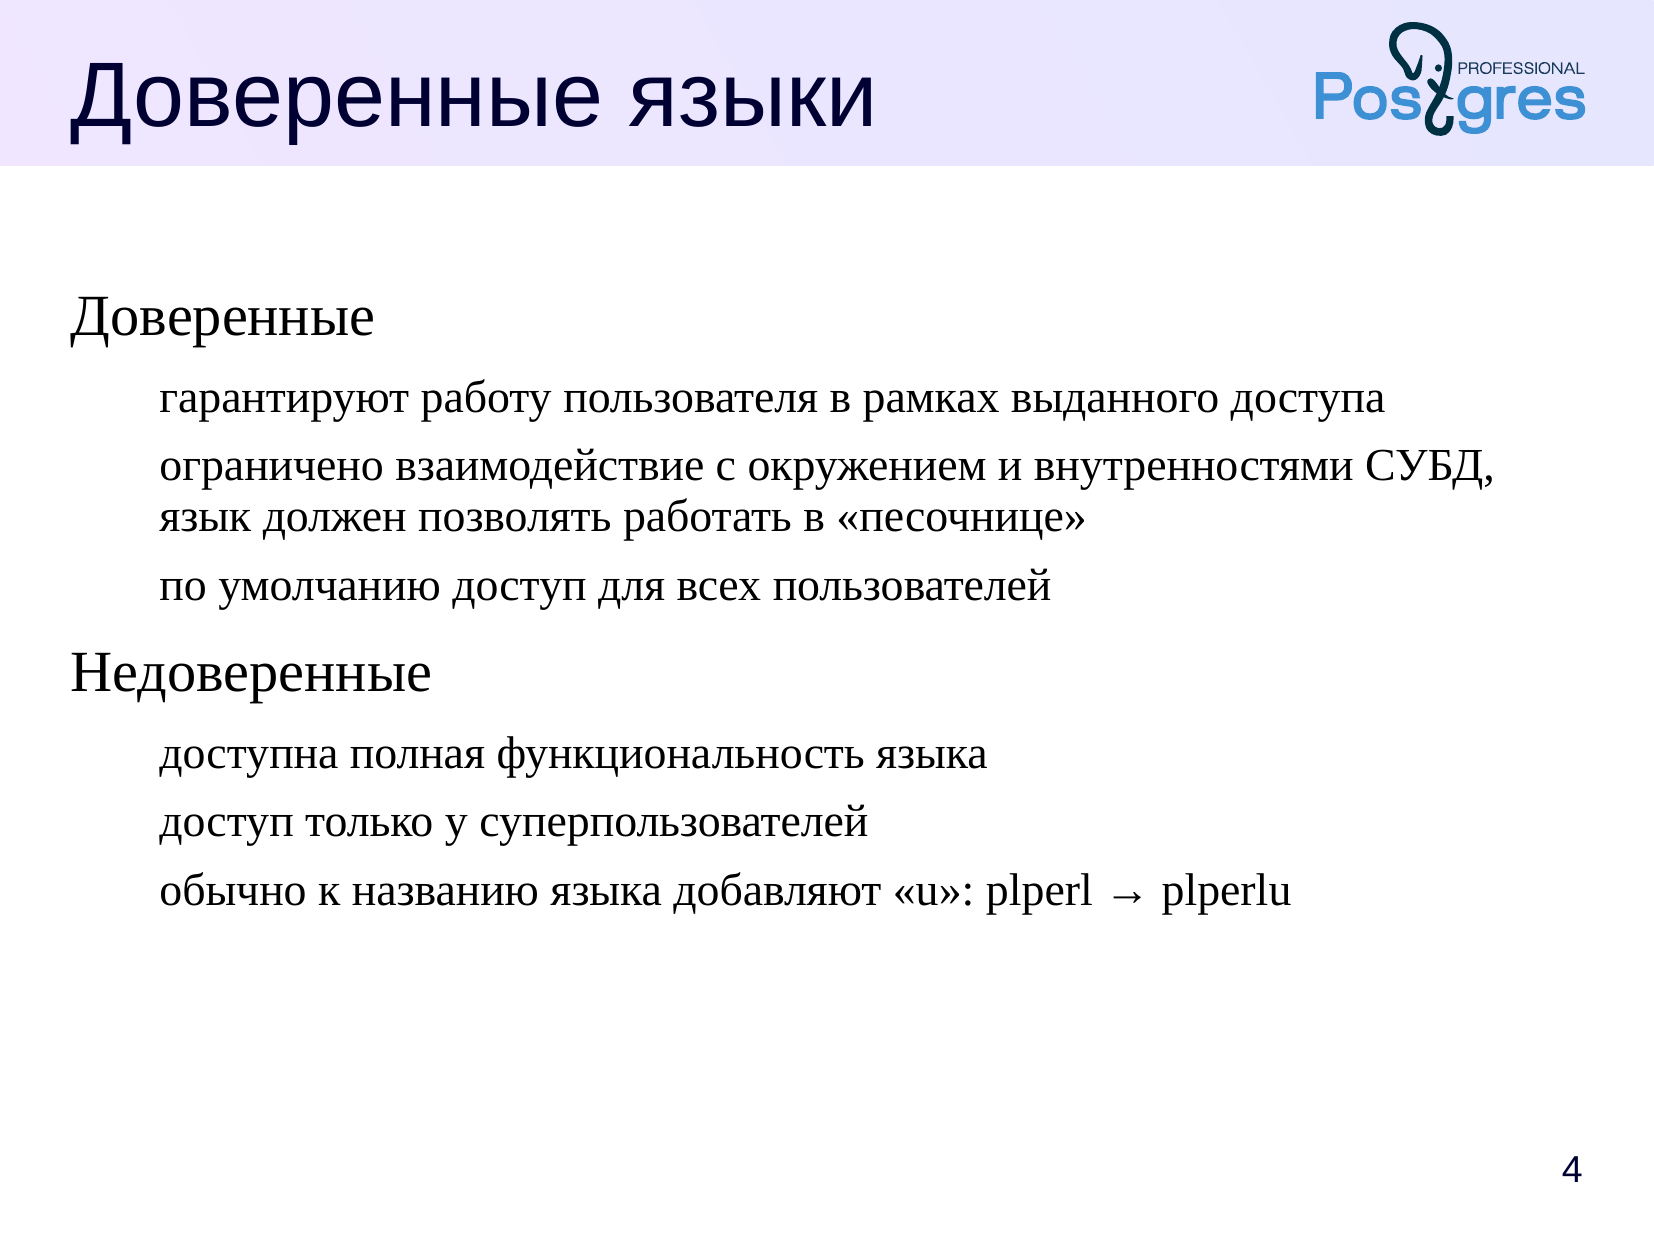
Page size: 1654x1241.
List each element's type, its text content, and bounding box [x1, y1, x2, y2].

title Доверенные языки [70, 43, 1241, 147]
list Доверенные гарантируют работу пользователя в рамках выданного доступа ограничено взаимодействие с окружением и внутренностями СУБД, язык должен позволять работать в «песочнице» по умолчанию доступ для всех пользователей Недоверенные доступна полная функциональность языка доступ только у суперпользователей обычно к названию языка добавляют «u»: plperl → plperlu [70, 283, 1583, 1141]
